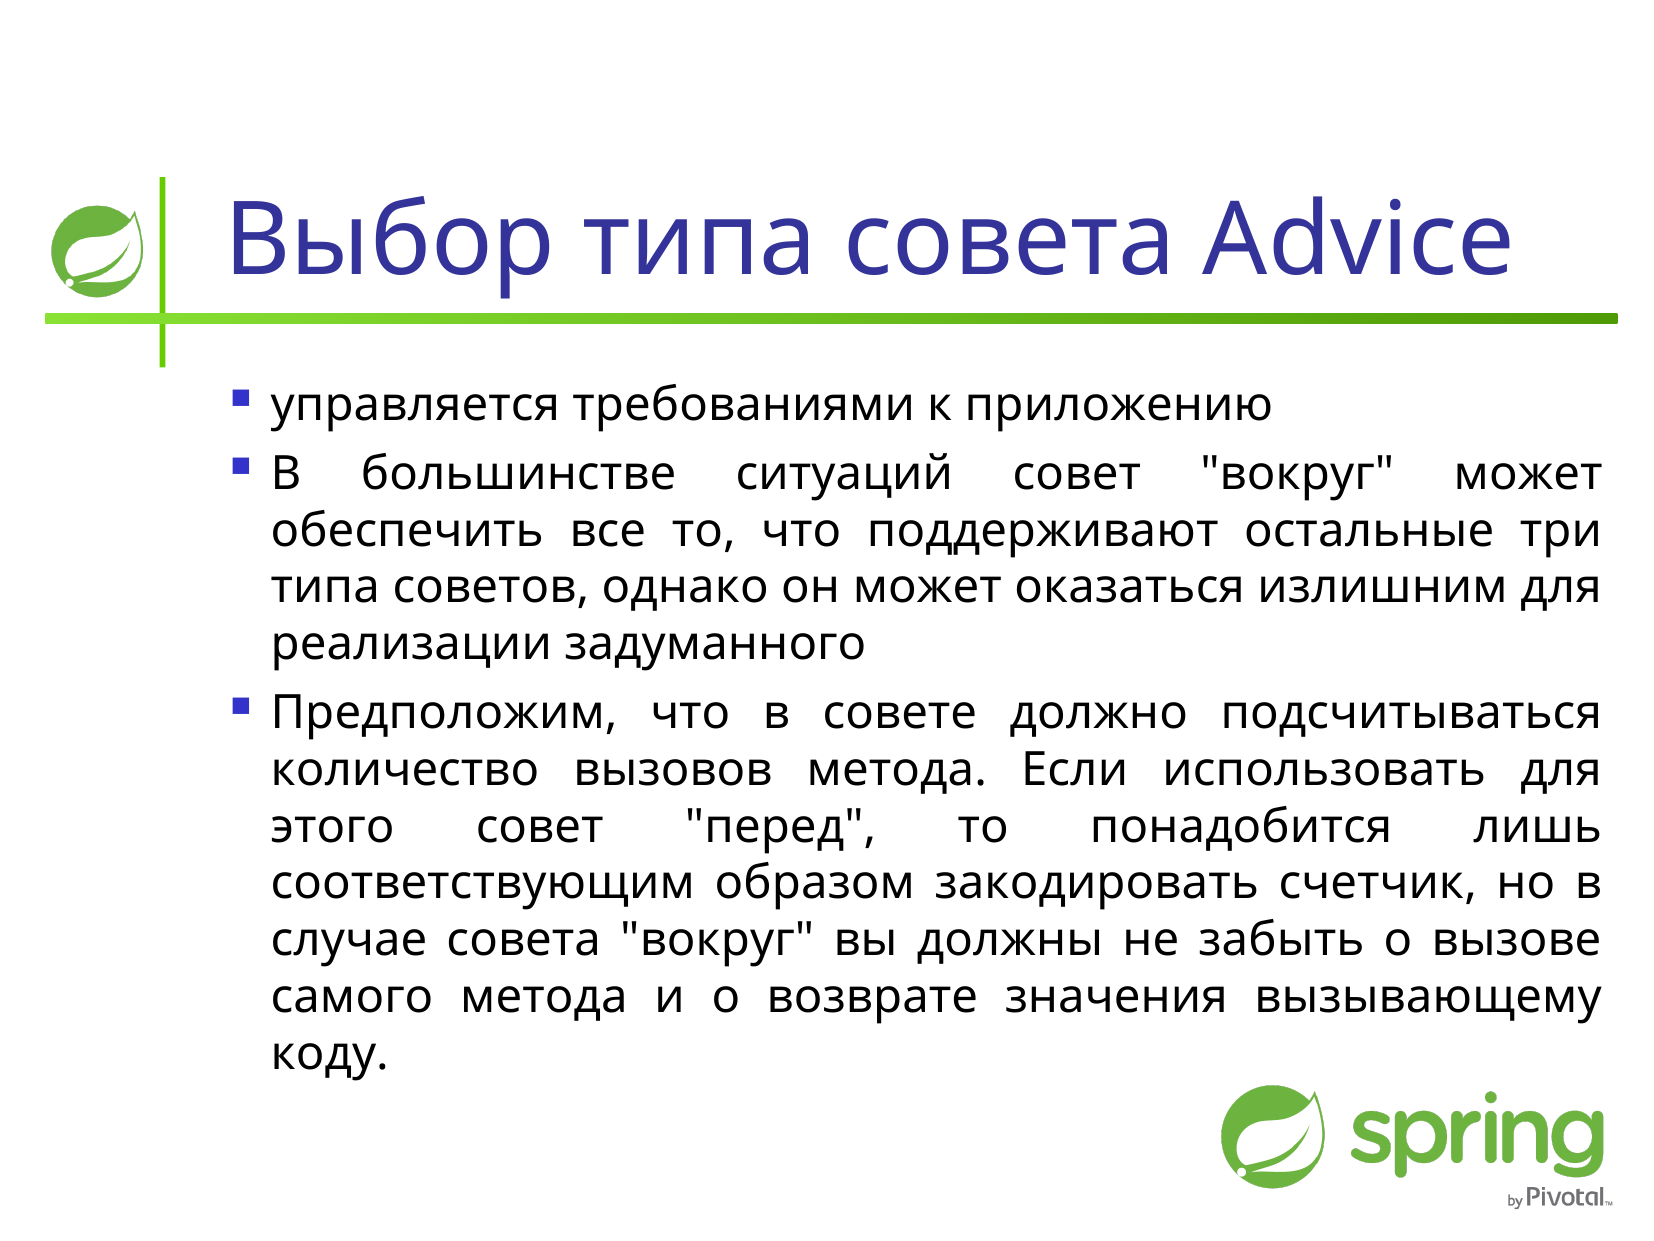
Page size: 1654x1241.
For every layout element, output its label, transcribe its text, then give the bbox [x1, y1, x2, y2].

title Выбор типа совета Advice [208, 38, 1618, 304]
list управляется требованиями к приложению В большинстве ситуаций со­вет "вокруг" может обеспечить все то, что поддерживают остальные три типа сове­тов, однако он может оказаться излишним для реализации задуманного Предположим, что в совете должно подсчитываться количество вызовов метода. Если использовать для этого совет "перед", то понадобится лишь соответствующим образом закодировать счетчик, но в случае совета "вокруг" вы должны не забыть о вызове самого метода и о возврате значения вызывающему коду. [213, 364, 1620, 1109]
picture [1216, 1109, 1618, 1212]
